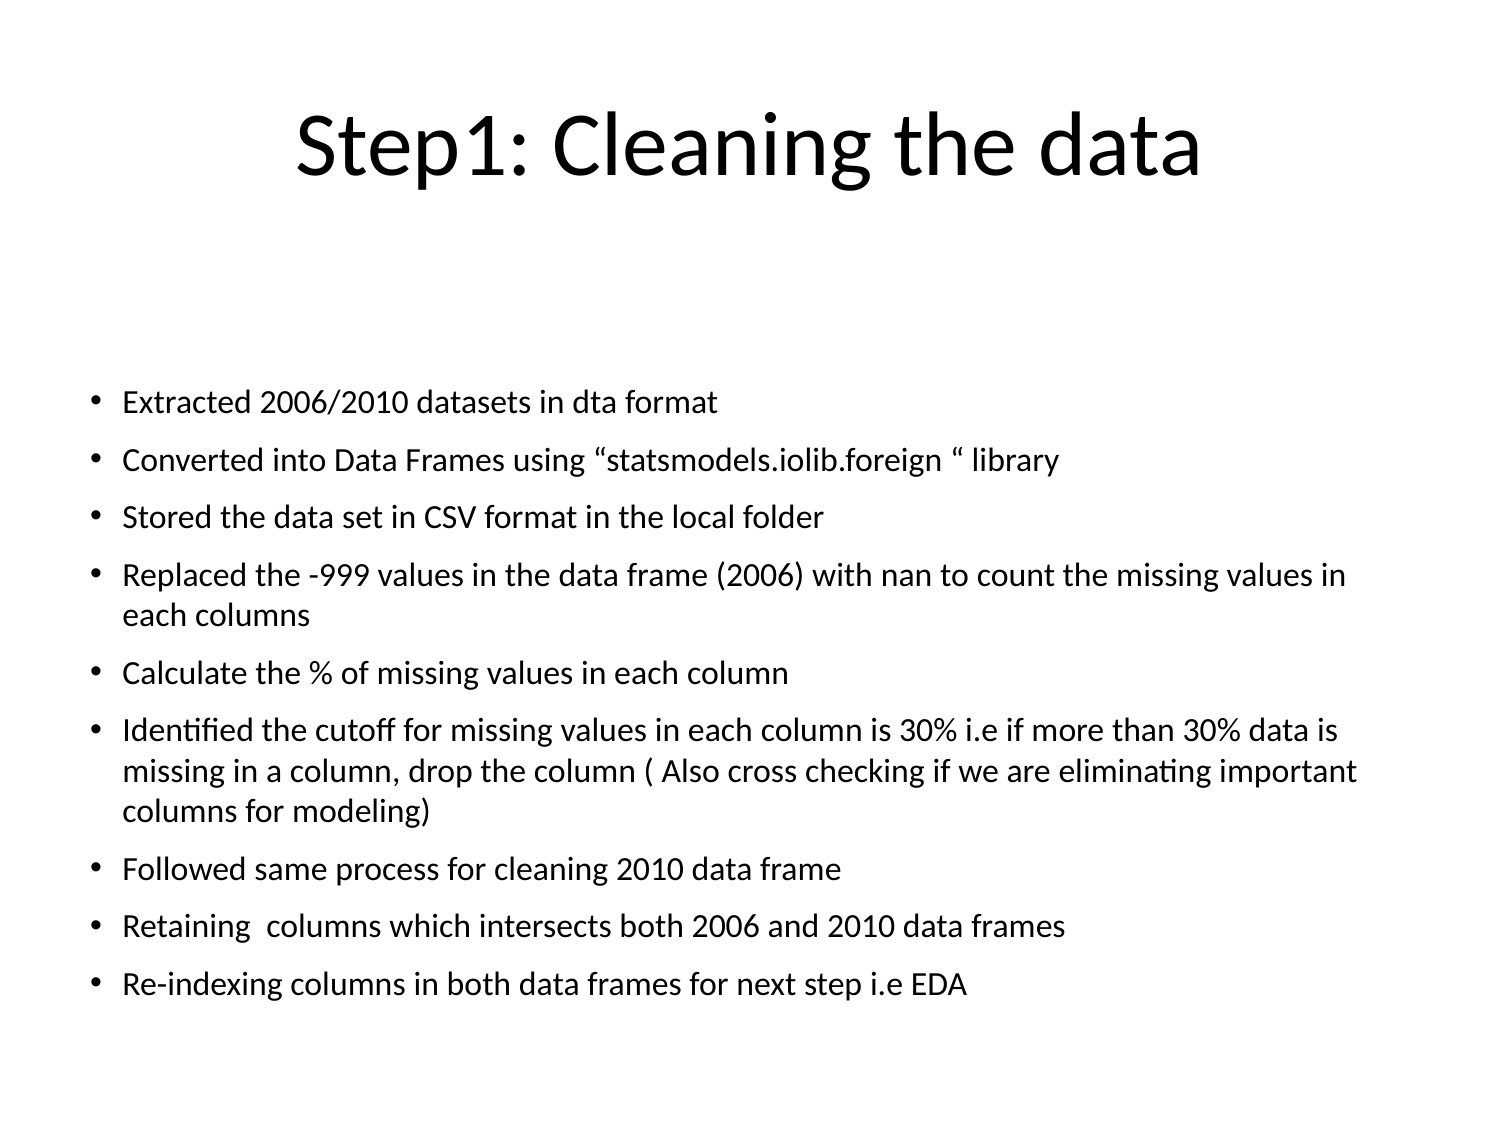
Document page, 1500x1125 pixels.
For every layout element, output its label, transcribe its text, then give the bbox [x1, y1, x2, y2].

list Extracted 2006/2010 datasets in dta format Converted into Data Frames using “statsmodels.iolib.foreign “ library Stored the data set in CSV format in the local folder Replaced the -999 values in the data frame (2006) with nan to count the missing values in each columns Calculate the % of missing values in each column Identified the cutoff for missing values in each column is 30% i.e if more than 30% data is missing in a column, drop the column ( Also cross checking if we are eliminating important columns for modeling) Followed same process for cleaning 2010 data frame Retaining columns which intersects both 2006 and 2010 data frames Re-indexing columns in both data frames for next step i.e EDA [75, 262, 1425, 1013]
title Step1: Cleaning the data [75, 45, 1425, 233]
